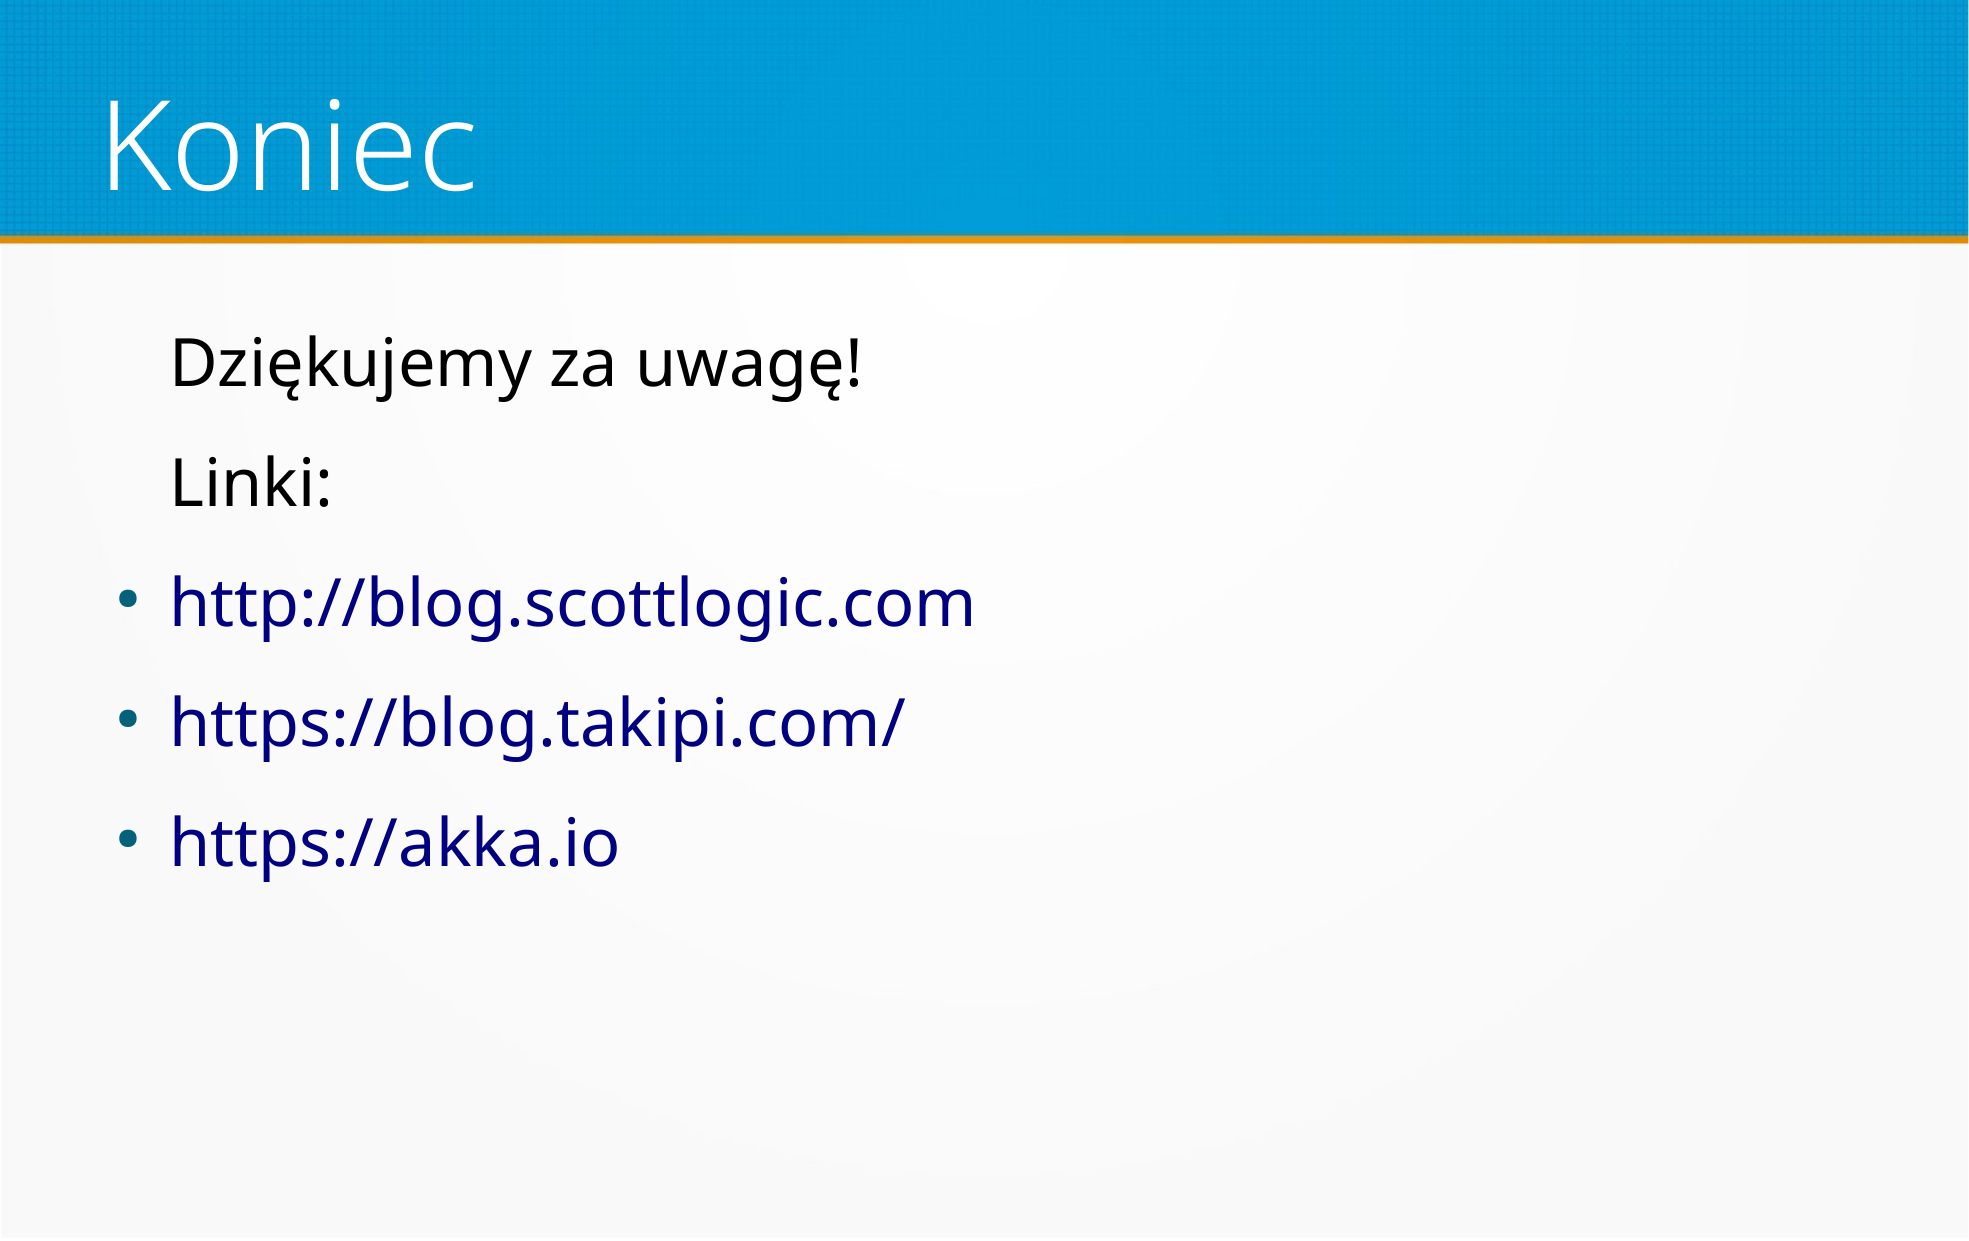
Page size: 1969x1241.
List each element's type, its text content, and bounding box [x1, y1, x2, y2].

title Koniec [98, 19, 1870, 227]
picture [0, 233, 1969, 1241]
list Dziękujemy za uwagę! Linki: http://blog.scottlogic.com https://blog.takipi.com/ https://akka.io [98, 315, 1861, 1081]
